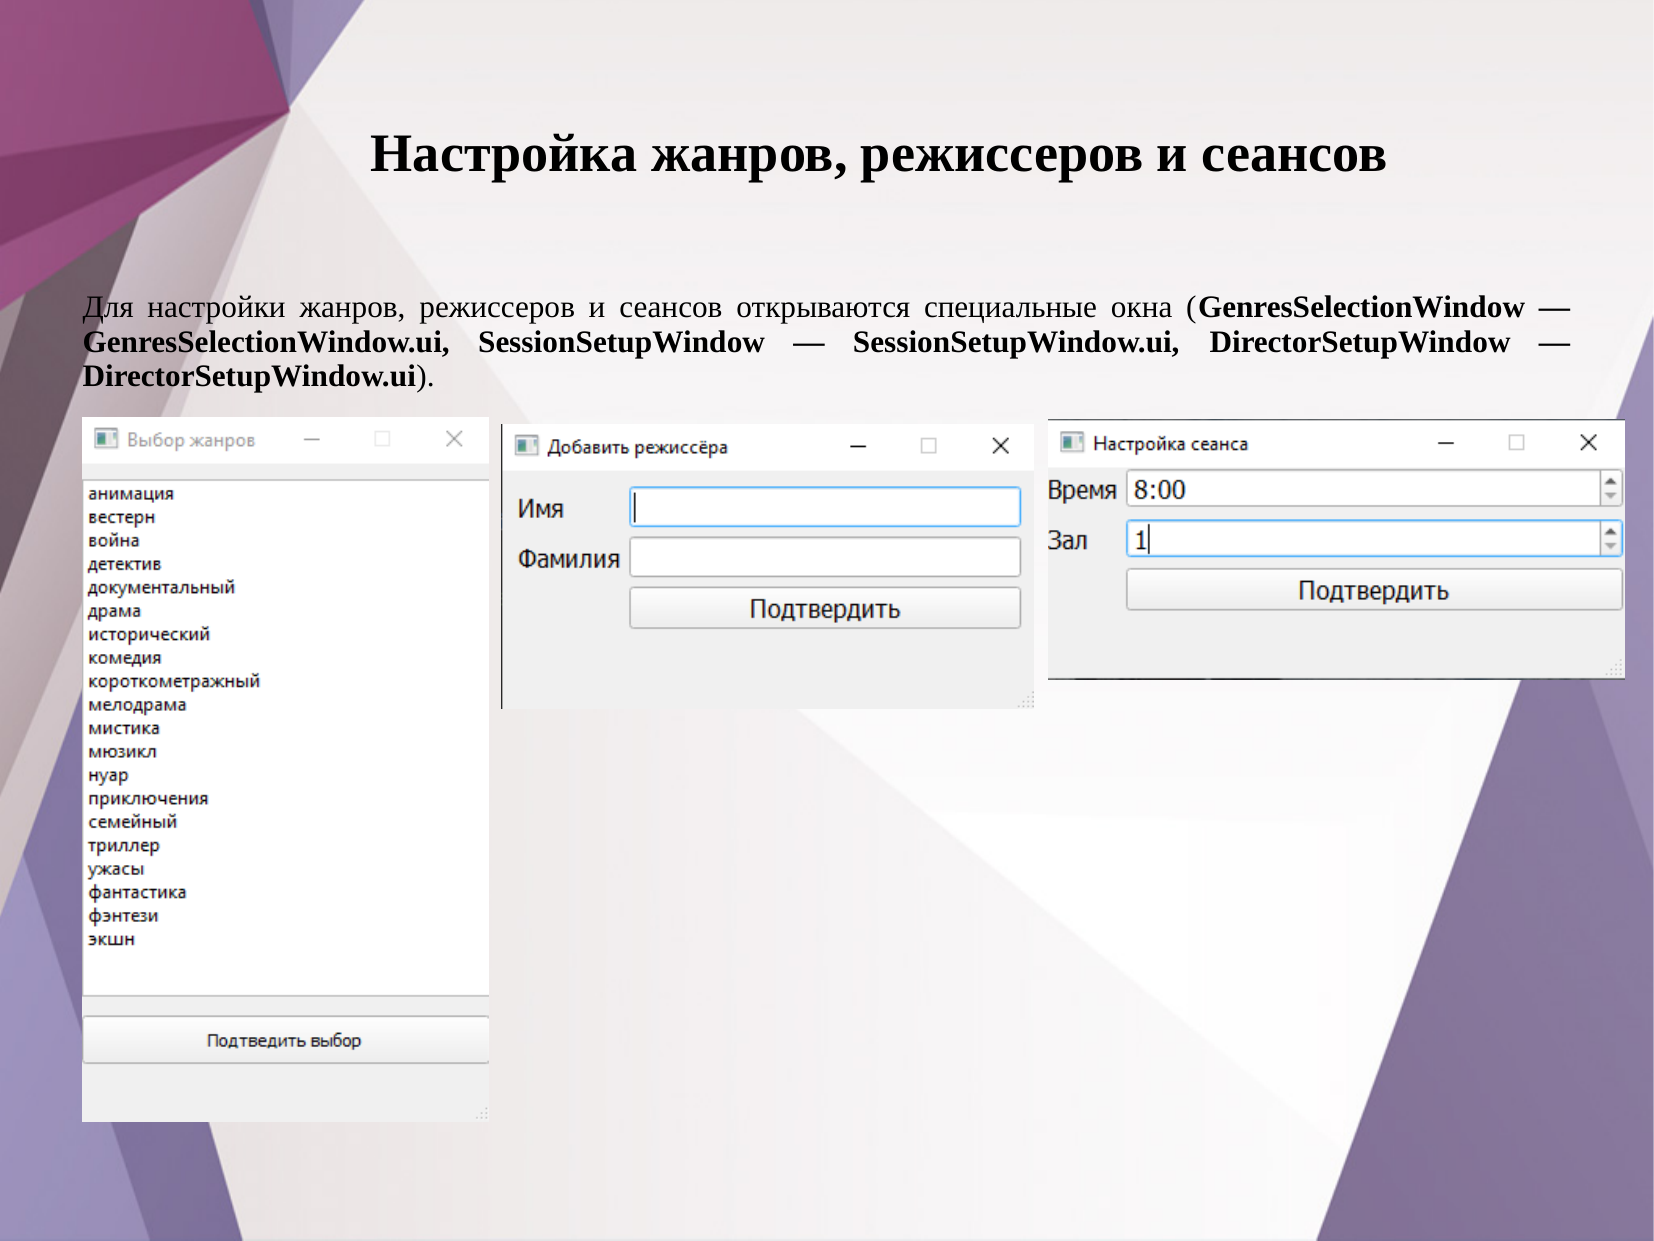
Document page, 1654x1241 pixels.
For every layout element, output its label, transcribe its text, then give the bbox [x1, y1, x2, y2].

title Настройка жанров, режиссеров и сеансов [82, 49, 1571, 257]
picture [0, 0, 1654, 1241]
subtitle Для настройки жанров, режиссеров и сеансов открываются специальные окна (GenresSelectionWindow — GenresSelectionWindow.ui, SessionSetupWindow — SessionSetupWindow.ui, DirectorSetupWindow — DirectorSetupWindow.ui). [82, 290, 1571, 1010]
